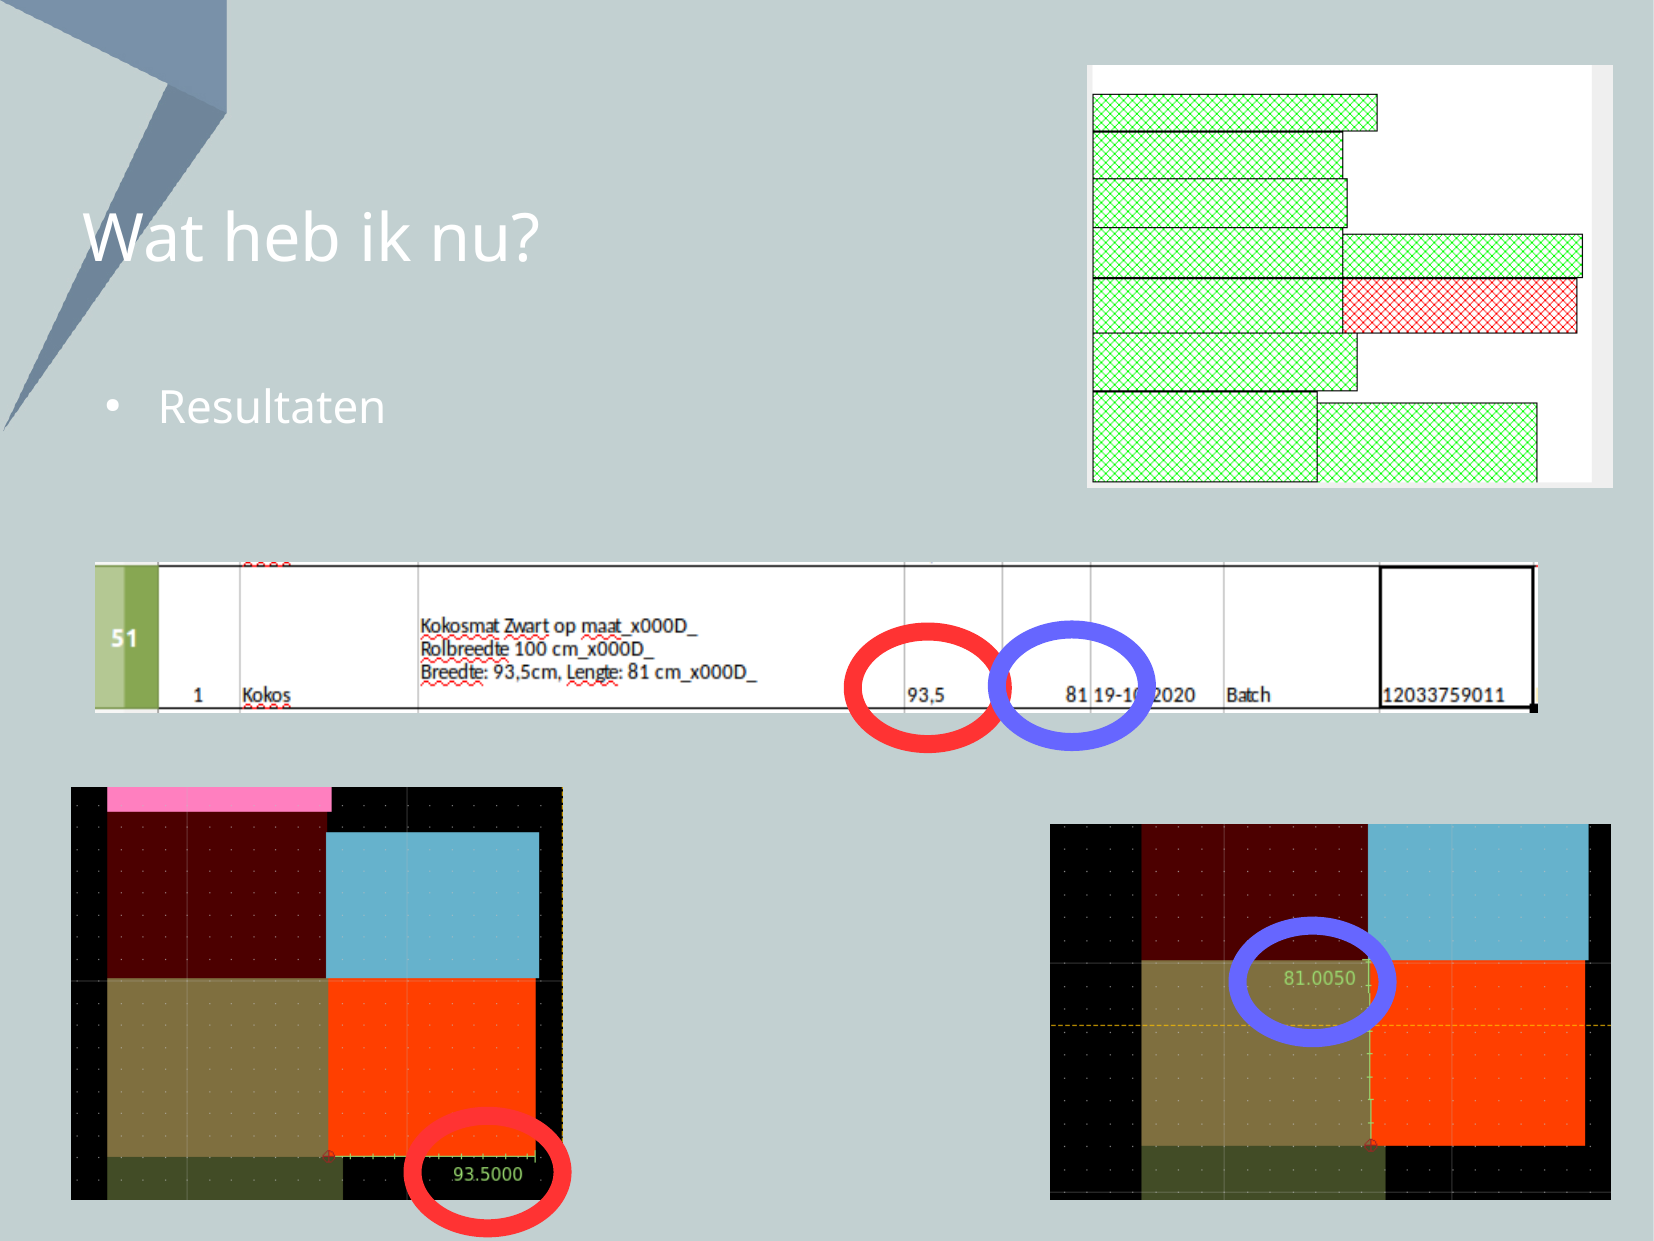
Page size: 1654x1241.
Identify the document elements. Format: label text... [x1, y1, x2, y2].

title Wat heb ik nu? [82, 139, 1087, 332]
list Resultaten [86, 375, 1576, 971]
picture [0, 0, 1654, 1241]
